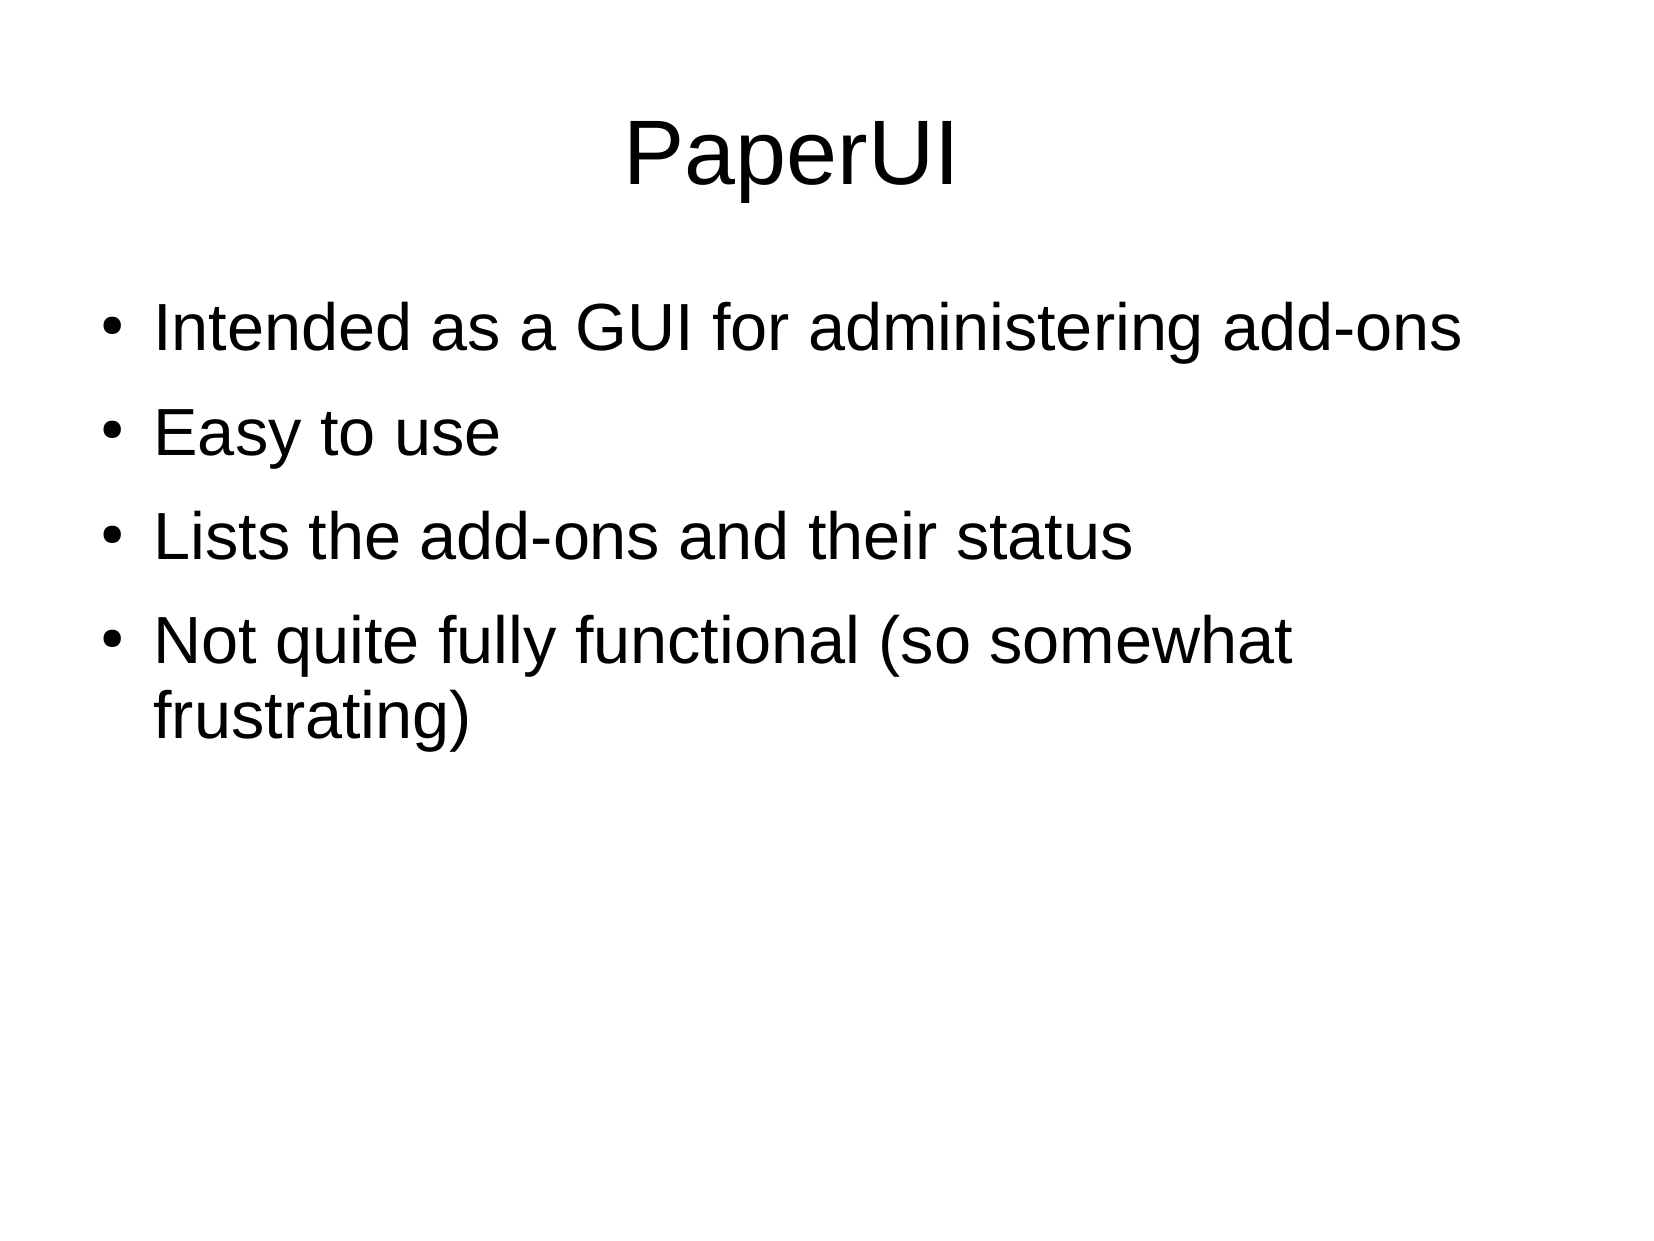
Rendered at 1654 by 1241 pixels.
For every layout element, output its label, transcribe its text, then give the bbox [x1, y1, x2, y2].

list Intended as a GUI for administering add-ons Easy to use Lists the add-ons and their status Not quite fully functional (so somewhat frustrating) [82, 290, 1571, 1010]
title PaperUI [47, 49, 1536, 257]
